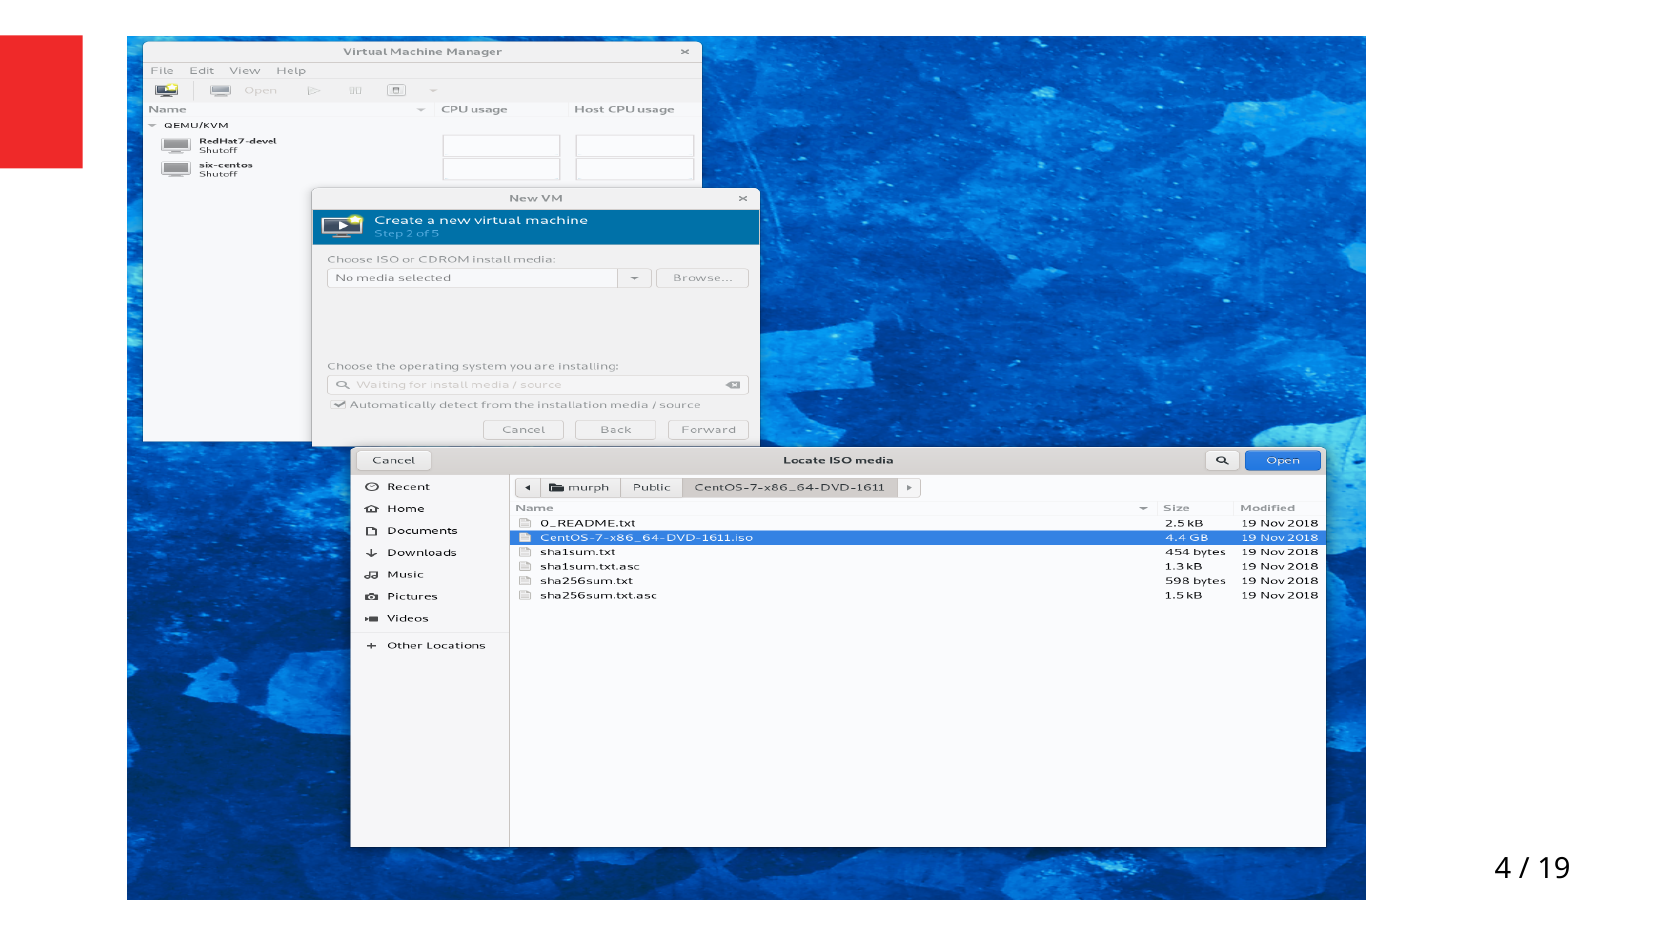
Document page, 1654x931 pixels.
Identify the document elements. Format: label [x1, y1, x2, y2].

picture [127, 36, 1366, 901]
